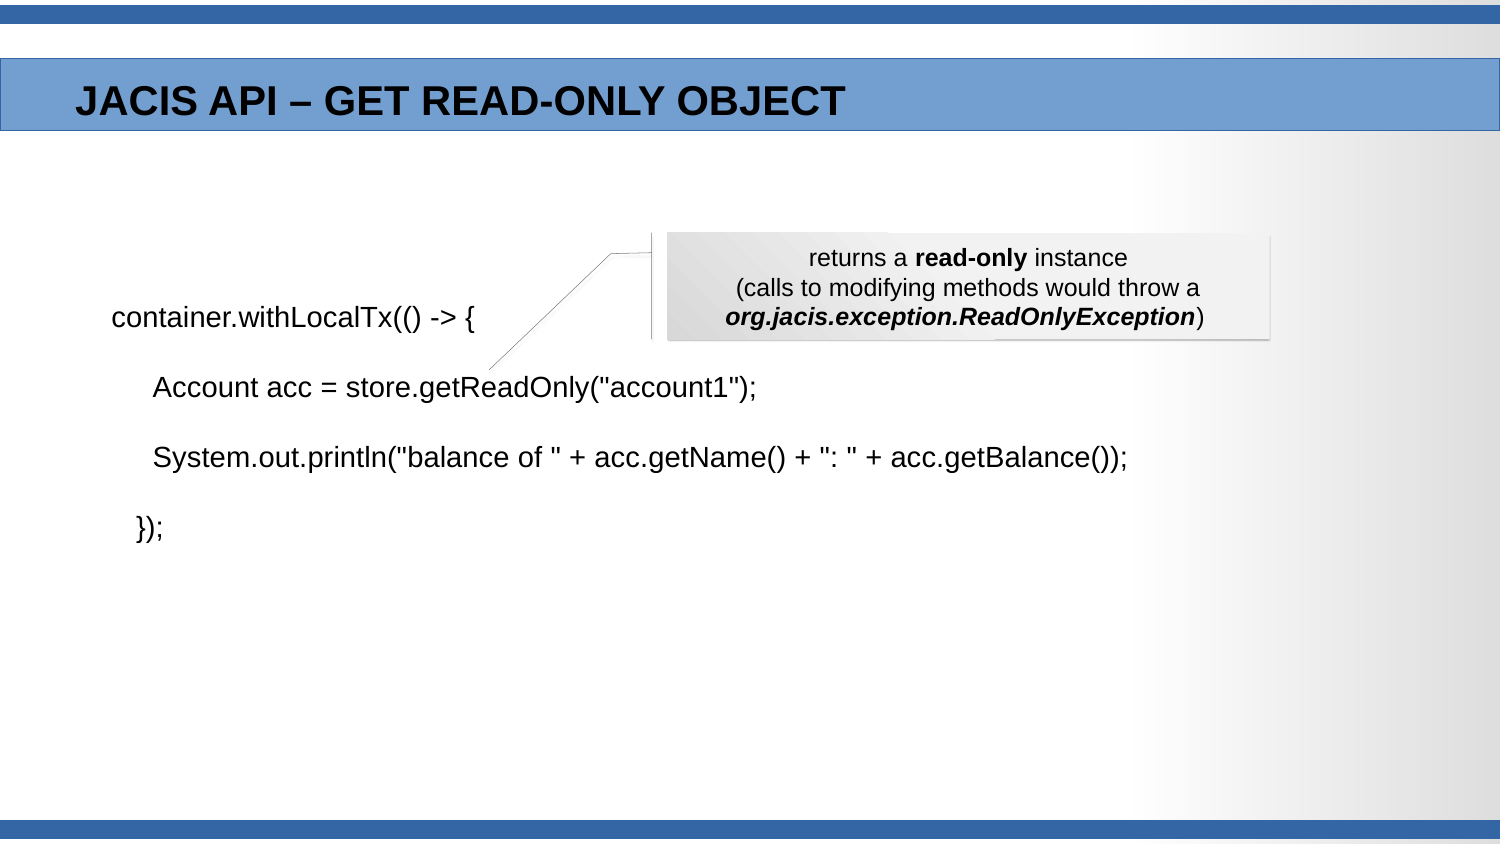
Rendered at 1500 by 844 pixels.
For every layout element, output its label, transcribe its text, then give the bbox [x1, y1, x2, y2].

title JACIS API – get Read-only object [63, 52, 1199, 151]
text_box container.withLocalTx(() -> { Account acc = store.getReadOnly("account1"); System.out.println("balance of " + acc.getName() + ": " + acc.getBalance()); }); [88, 220, 1176, 656]
text_box returns a read-only instance (calls to modifying methods would throw a org.jacis.exception.ReadOnlyException) [667, 233, 1270, 339]
